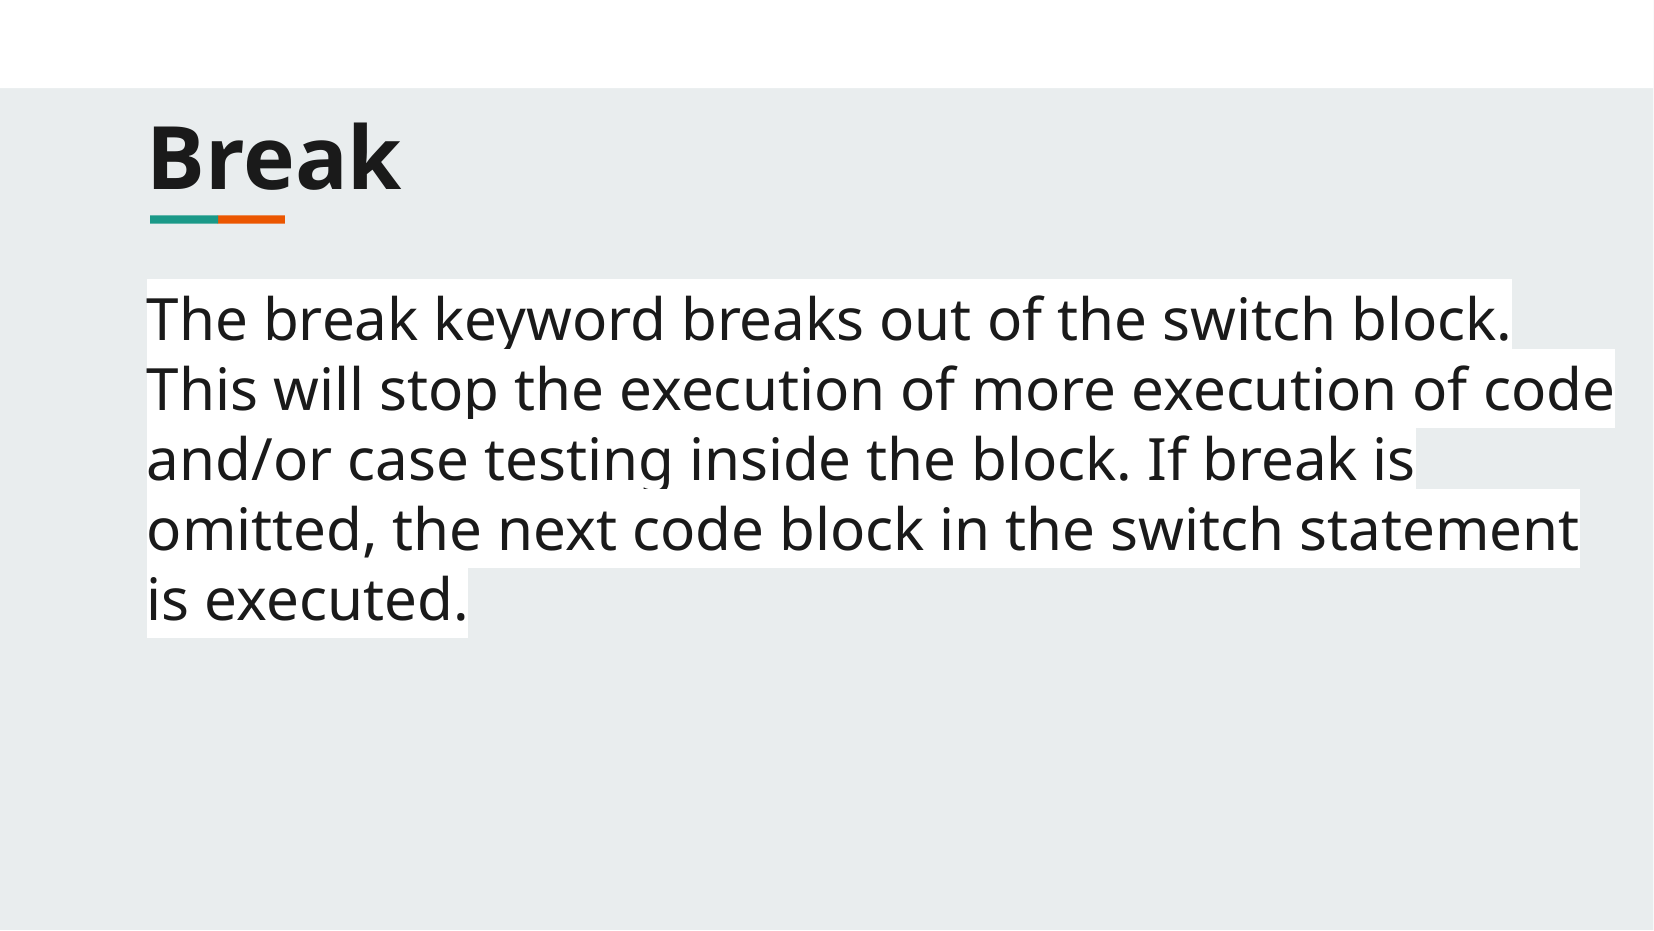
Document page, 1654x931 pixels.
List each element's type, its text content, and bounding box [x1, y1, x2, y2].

title Break The break keyword breaks out of the switch block. This will stop the execution of more execution of code and/or case testing inside the block. If break is omitted, the next code block in the switch statement is executed. [131, 87, 1640, 626]
